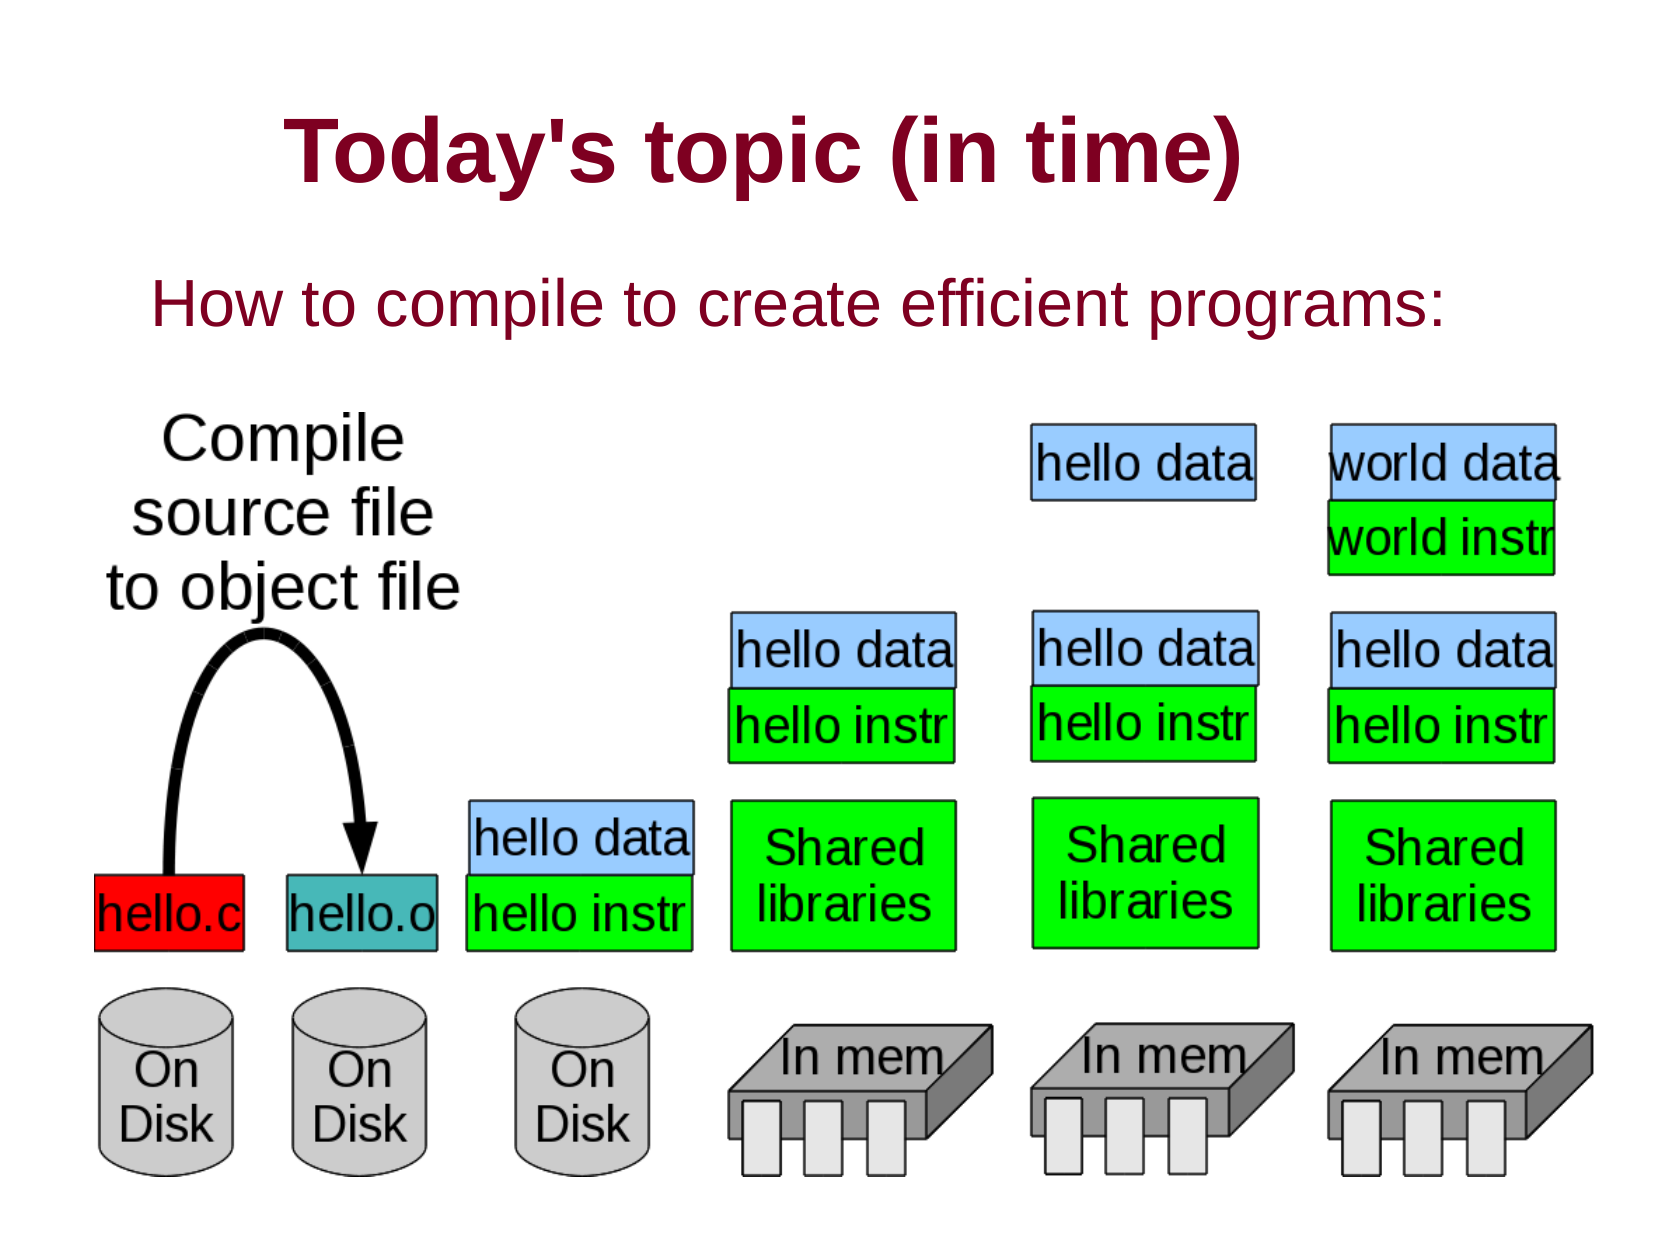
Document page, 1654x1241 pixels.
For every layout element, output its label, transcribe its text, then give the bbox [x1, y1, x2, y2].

list How to compile to create efficient programs: [149, 265, 1638, 601]
picture [0, 0, 1654, 1241]
title Today's topic (in time) [118, 94, 1411, 207]
